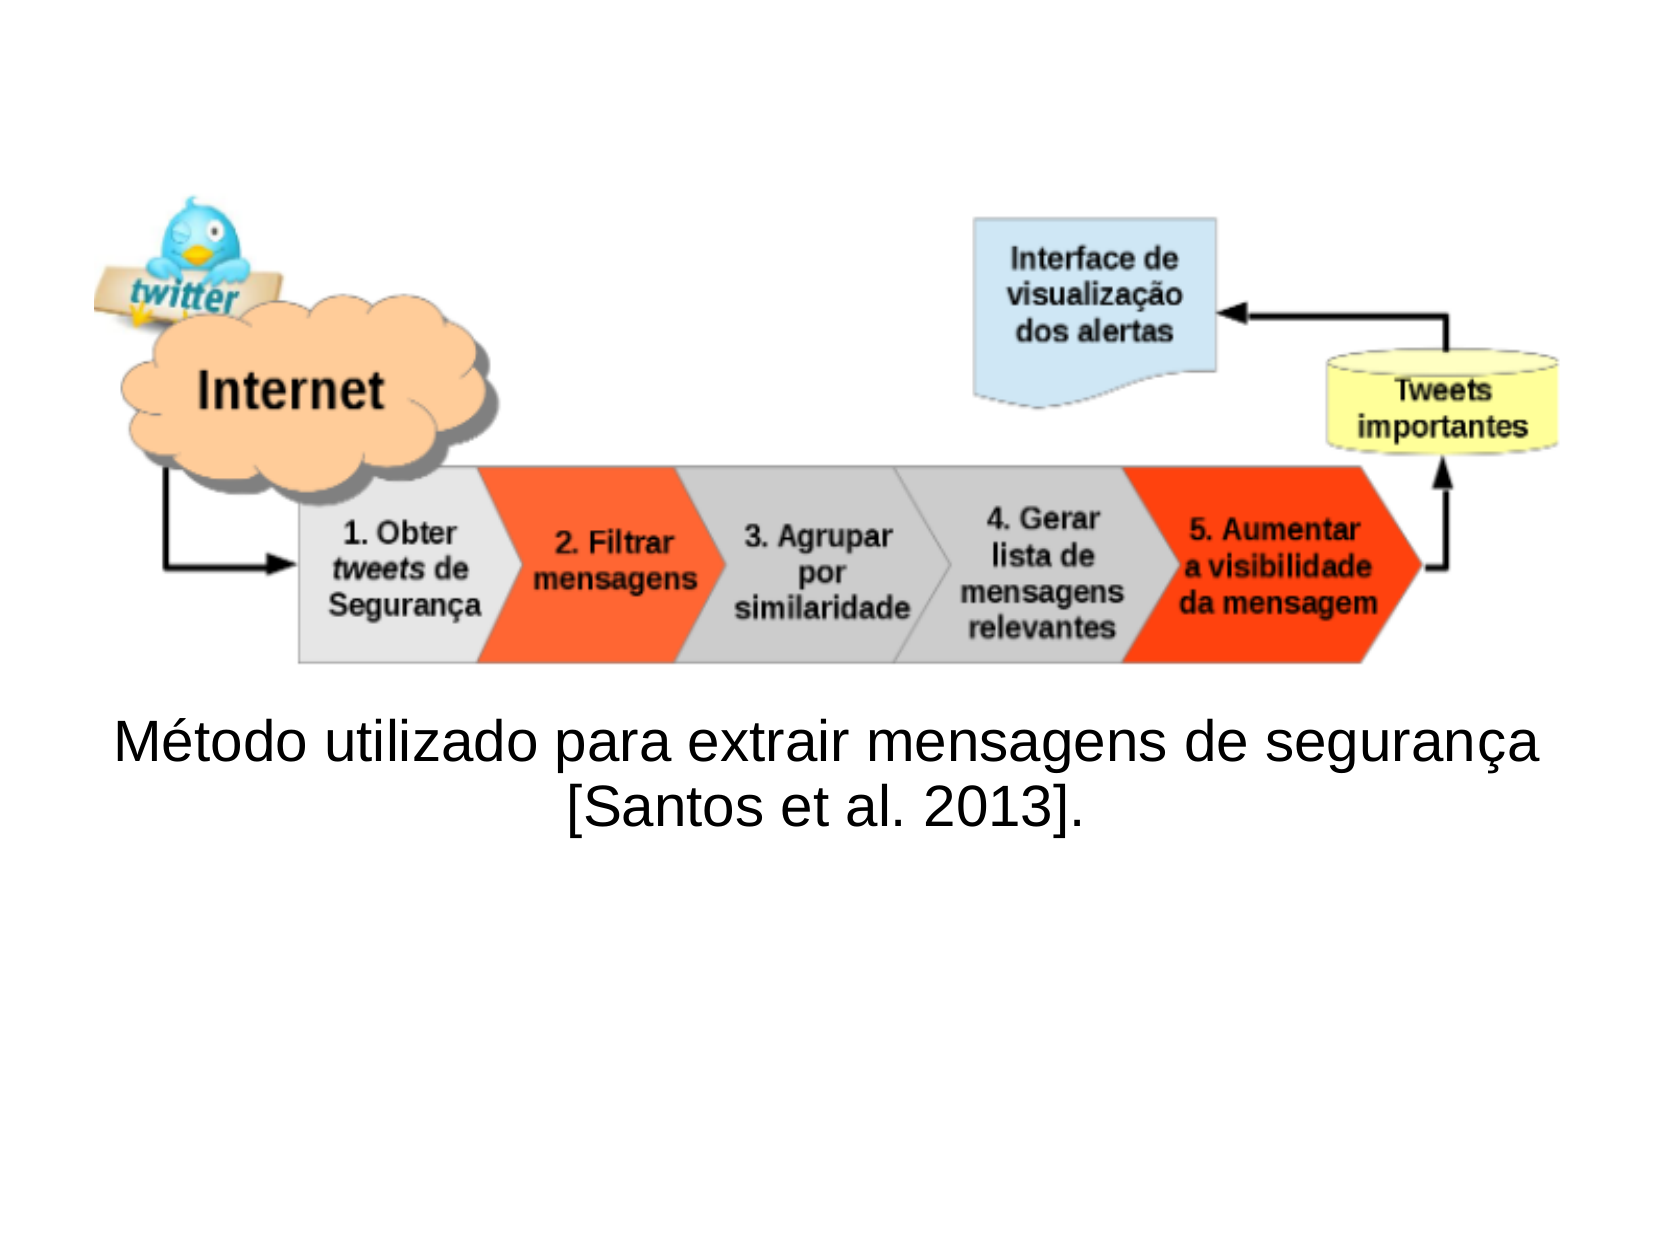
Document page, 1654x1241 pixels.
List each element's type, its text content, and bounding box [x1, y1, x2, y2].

list Método utilizado para extrair mensagens de segurança [Santos et al. 2013]. [82, 82, 1571, 1134]
picture [94, 177, 1587, 705]
